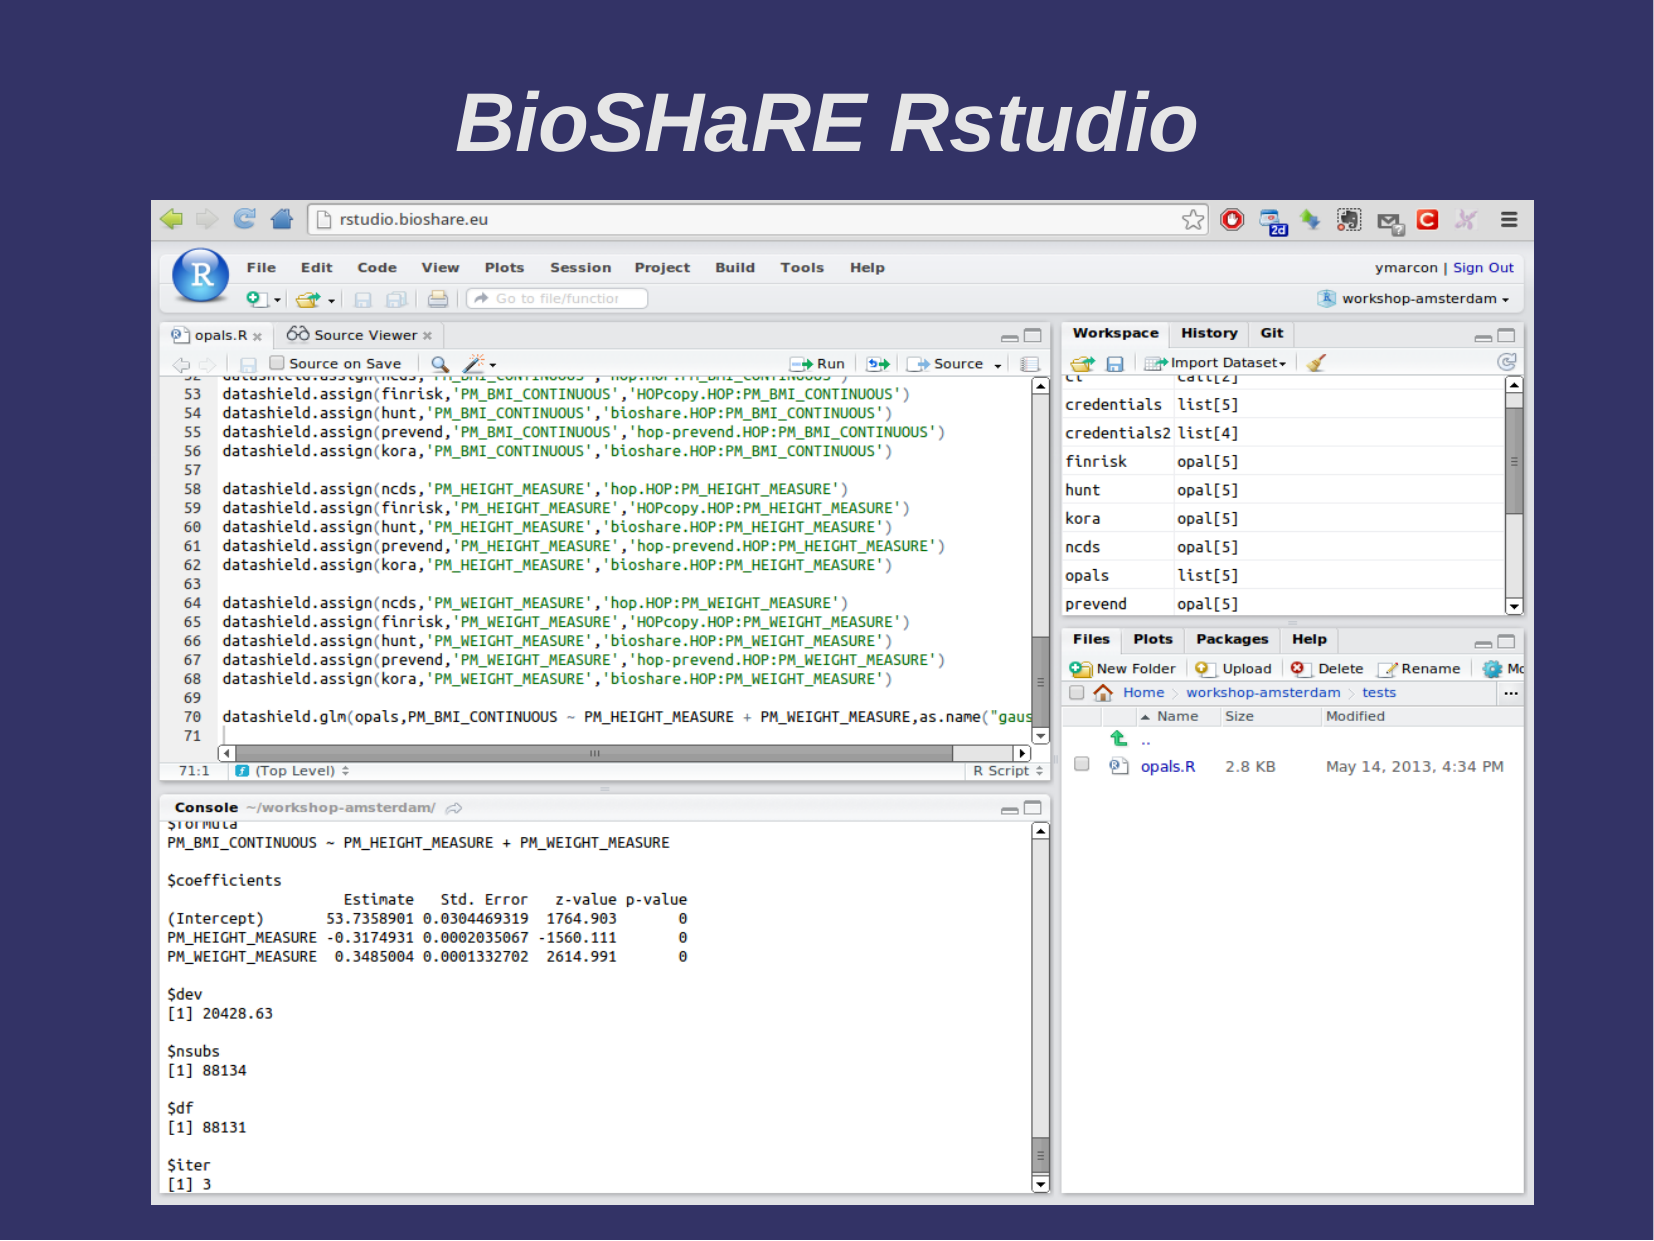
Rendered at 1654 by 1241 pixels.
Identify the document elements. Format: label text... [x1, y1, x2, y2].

title BioSHaRE Rstudio [121, 19, 1534, 227]
picture [151, 200, 1534, 1205]
